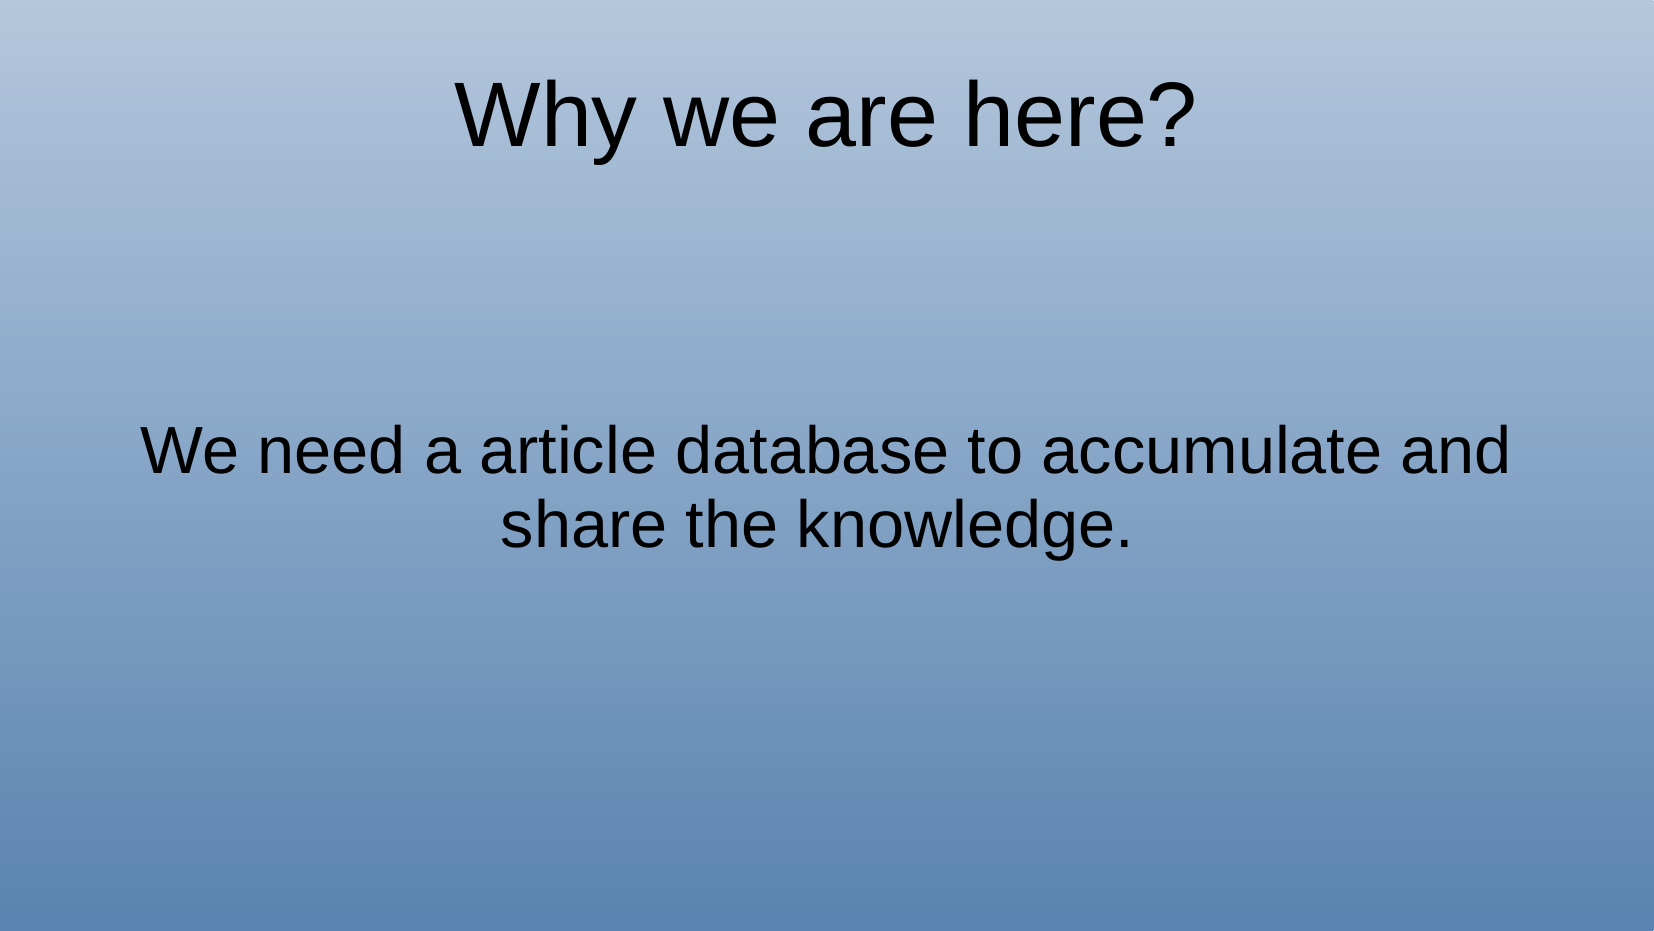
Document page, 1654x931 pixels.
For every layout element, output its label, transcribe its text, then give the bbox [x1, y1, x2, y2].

subtitle We need a article database to accumulate and share the knowledge. [82, 217, 1571, 758]
title Why we are here? [82, 37, 1571, 193]
